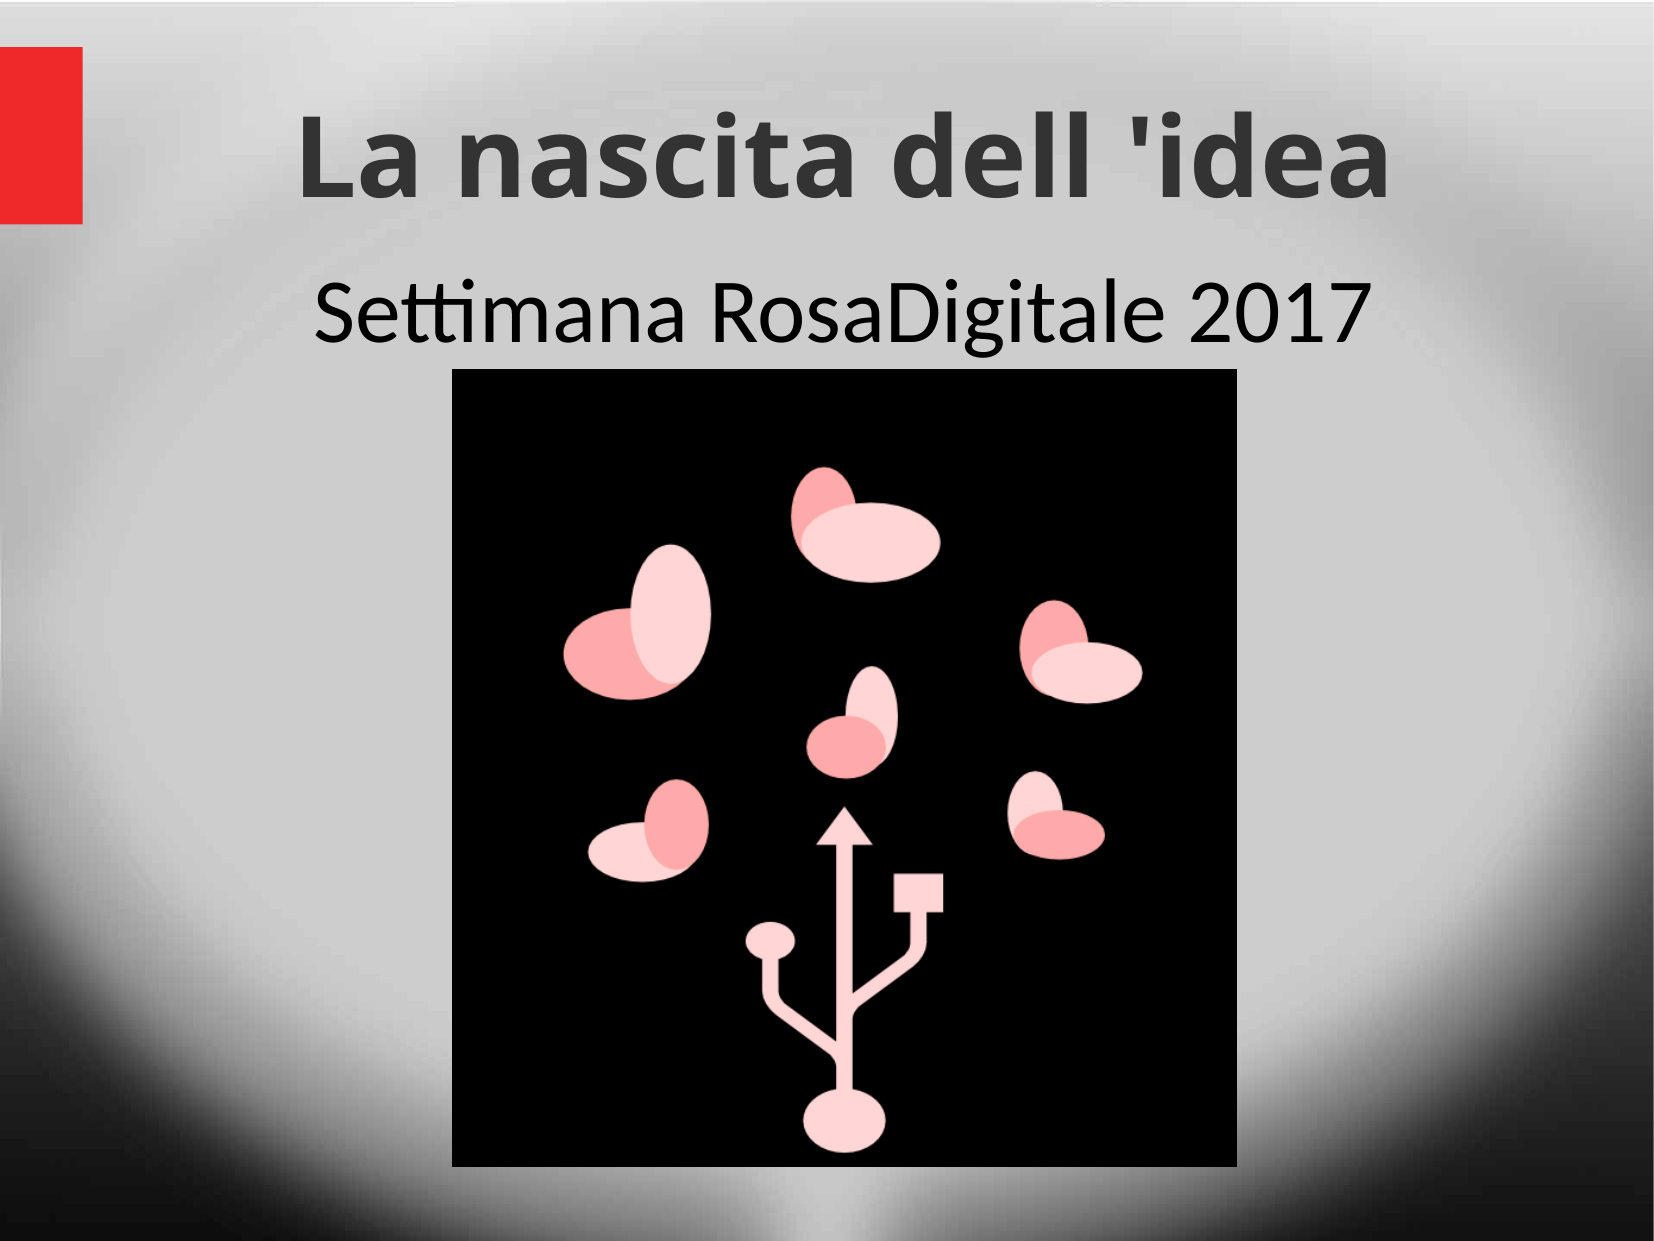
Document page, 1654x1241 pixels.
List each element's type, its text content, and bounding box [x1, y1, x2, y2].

text_box Settimana RosaDigitale 2017 [290, 243, 1399, 479]
title La nascita dell 'idea [118, 62, 1571, 244]
picture [0, 0, 1654, 1241]
